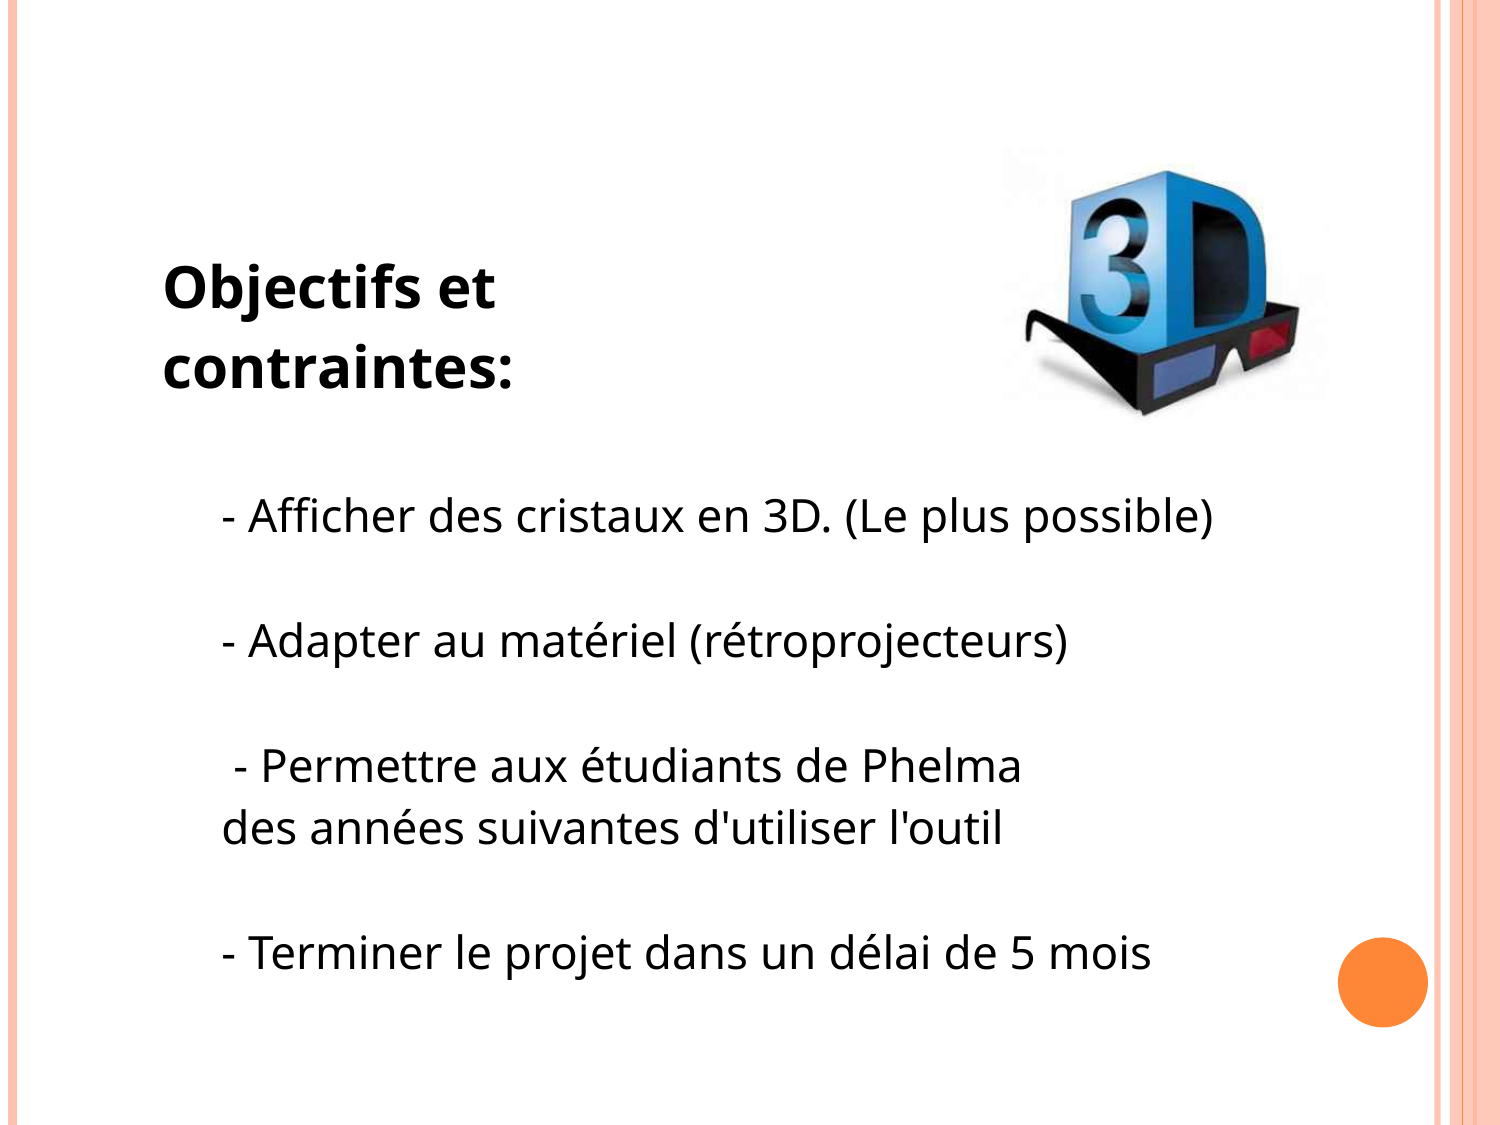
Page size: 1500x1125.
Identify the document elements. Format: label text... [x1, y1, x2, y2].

text_box Objectifs et contraintes: [147, 239, 862, 325]
picture [1003, 147, 1329, 443]
text_box - Afficher des cristaux en 3D. (Le plus possible) - Adapter au matériel (rétroprojecteurs) - Permettre aux étudiants de Phelma des années suivantes d'utiliser l'outil - Terminer le projet dans un délai de 5 mois [206, 413, 1359, 1125]
